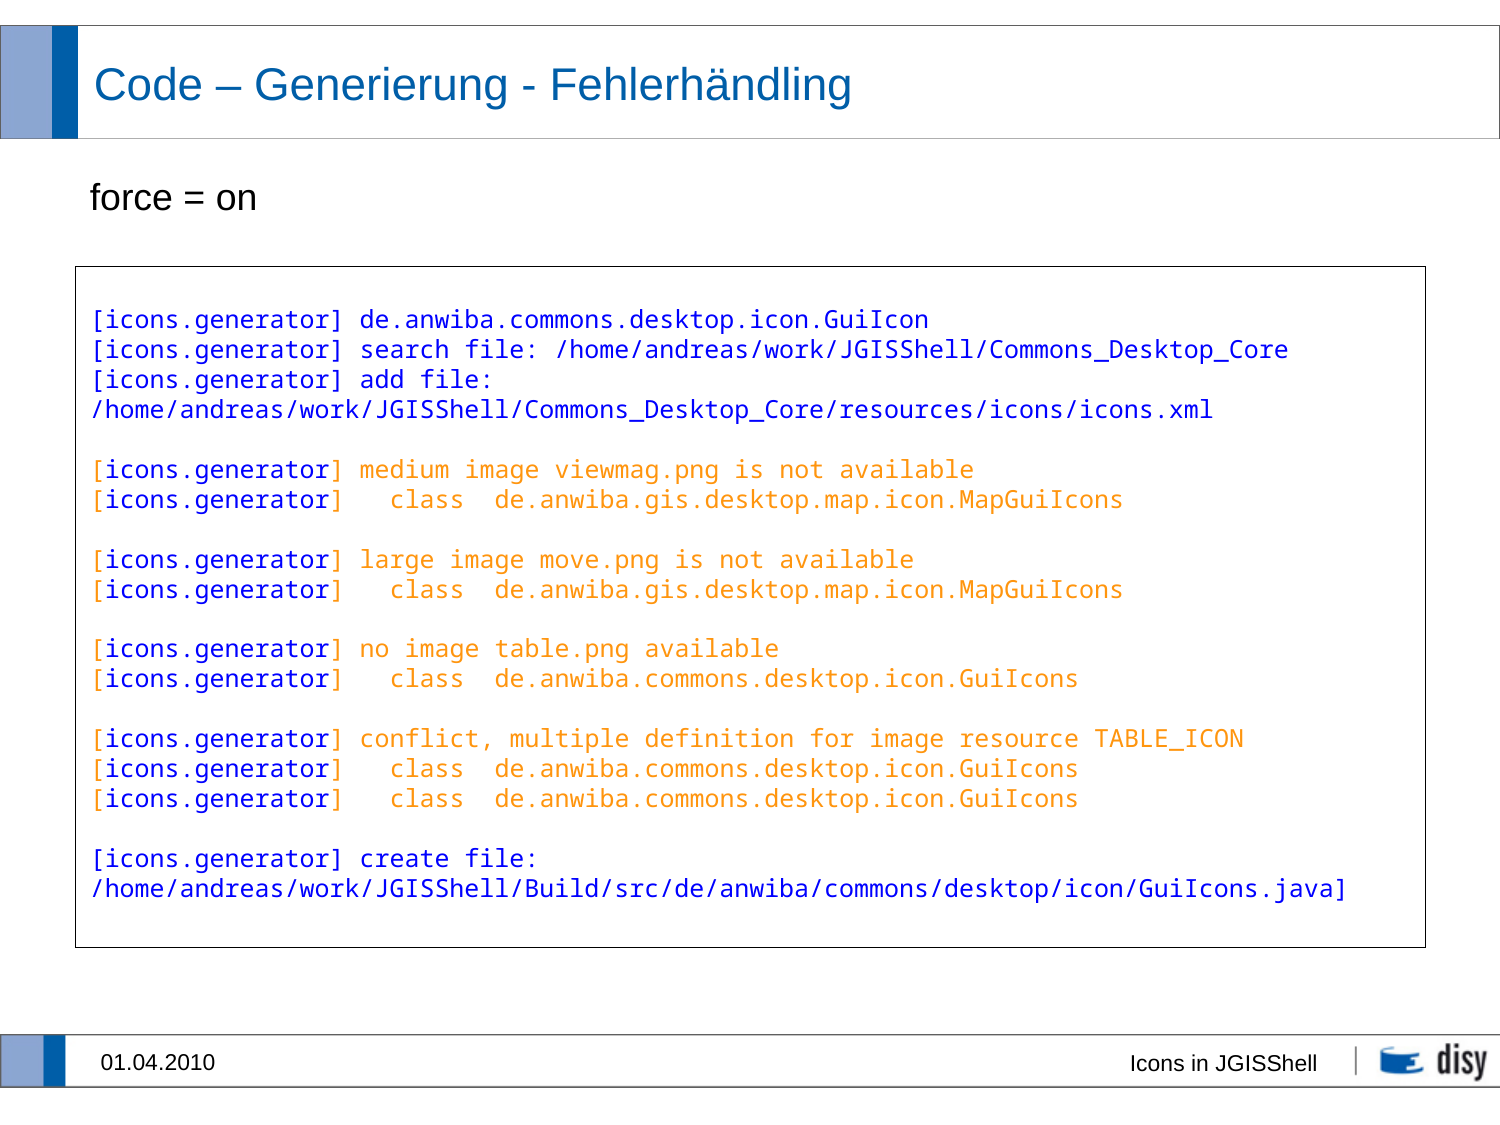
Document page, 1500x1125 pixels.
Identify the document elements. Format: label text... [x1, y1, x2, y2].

picture [0, 1034, 1500, 1088]
picture [0, 25, 1500, 139]
text_box [icons.generator] de.anwiba.commons.desktop.icon.GuiIcon [icons.generator] search file: /home/andreas/work/JGISShell/Commons_Desktop_Core [icons.generator] add file: /home/andreas/work/JGISShell/Commons_Desktop_Core/resources/icons/icons.xml [icons.generator] medium image viewmag.png is not available [icons.generator] class de.anwiba.gis.desktop.map.icon.MapGuiIcons [icons.generator] large image move.png is not available [icons.generator] class de.anwiba.gis.desktop.map.icon.MapGuiIcons [icons.generator] no image table.png available [icons.generator] class de.anwiba.commons.desktop.icon.GuiIcons [icons.generator] conflict, multiple definition for image resource TABLE_ICON [icons.generator] class de.anwiba.commons.desktop.icon.GuiIcons [icons.generator] class de.anwiba.commons.desktop.icon.GuiIcons [icons.generator] create file: /home/andreas/work/JGISShell/Build/src/de/anwiba/commons/desktop/icon/GuiIcons.java] [75, 266, 1426, 948]
text_box force = on [75, 165, 273, 225]
title Code – Generierung - Fehlerhändling [79, 40, 1459, 125]
